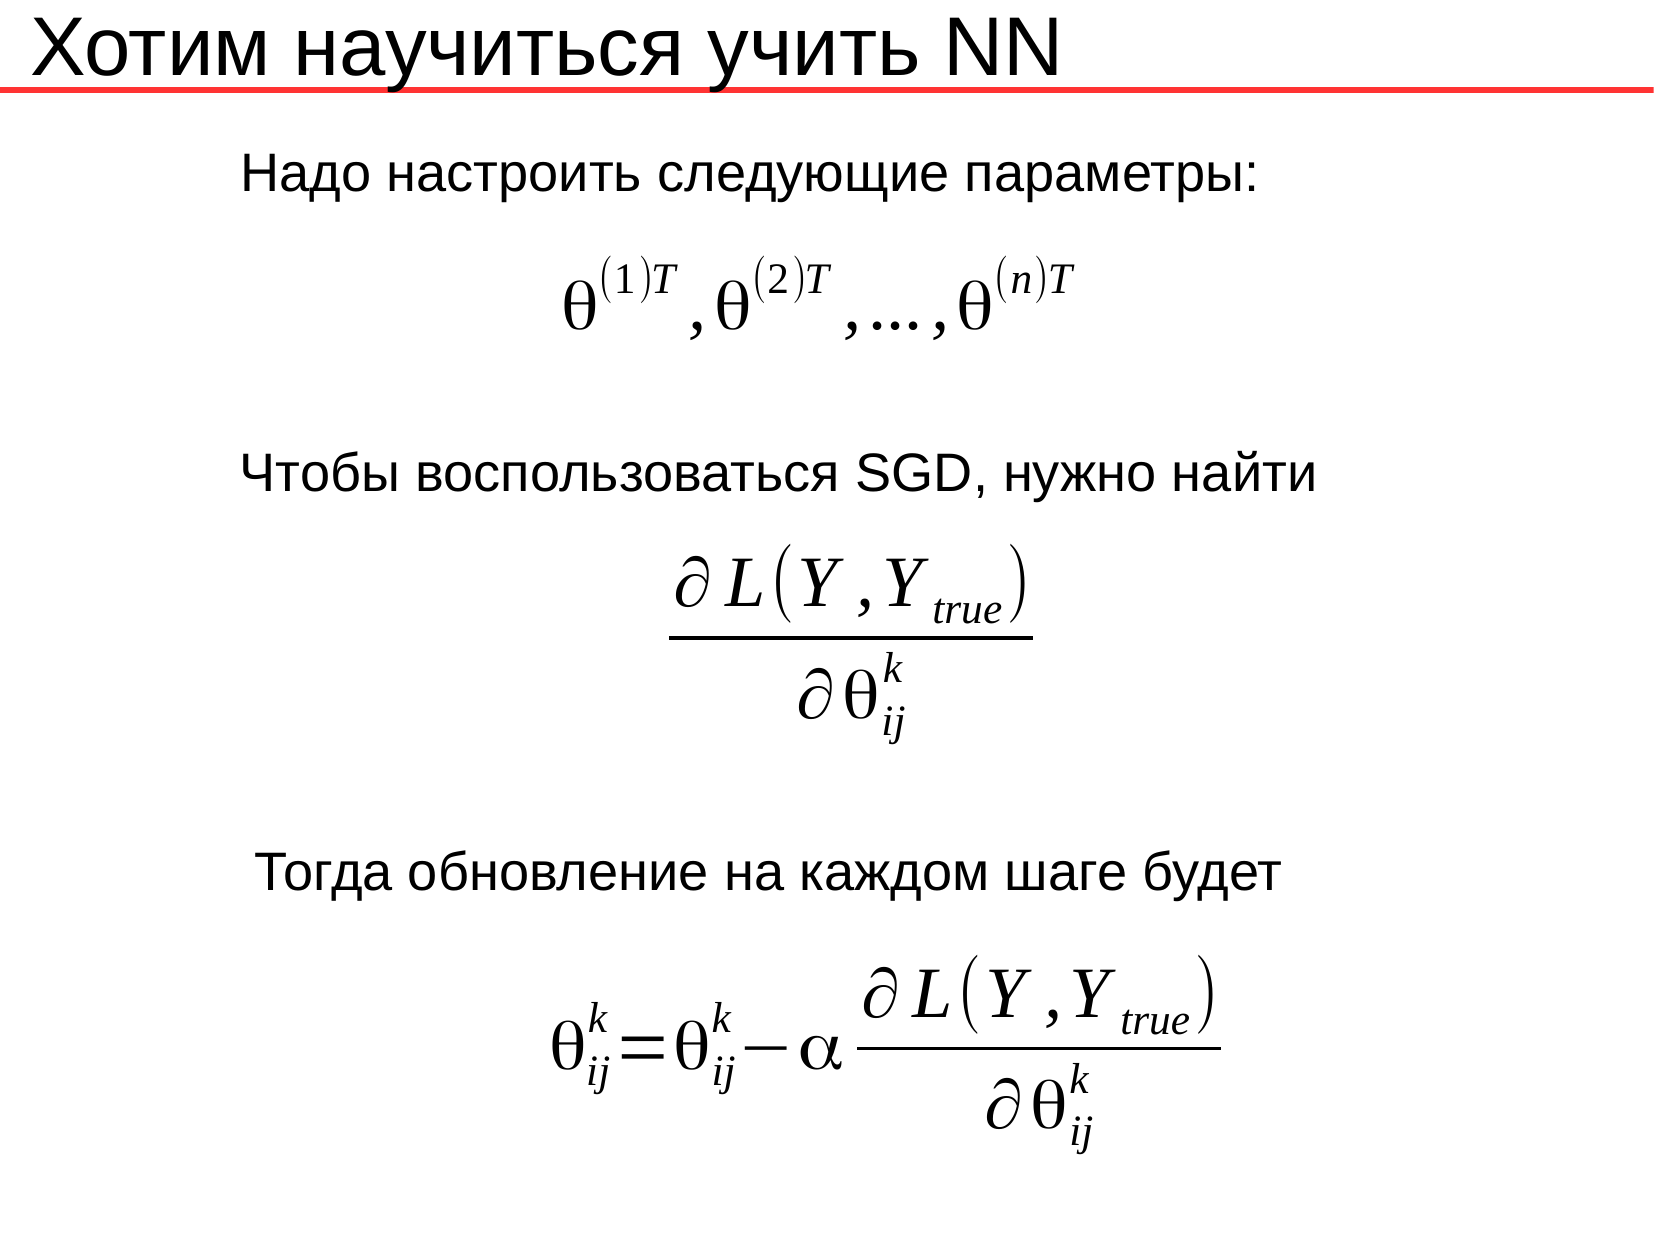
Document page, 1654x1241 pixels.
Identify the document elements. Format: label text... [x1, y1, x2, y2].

chart [542, 950, 1231, 1156]
title Хотим научиться учить NN [30, 0, 1519, 94]
text_box Чтобы воспользоваться SGD, нужно найти [225, 435, 1396, 571]
text_box Надо настроить следующие параметры: [225, 135, 1501, 211]
chart [555, 253, 1083, 346]
chart [660, 540, 1043, 745]
text_box Тогда обновление на каждом шаге будет [240, 834, 1411, 970]
